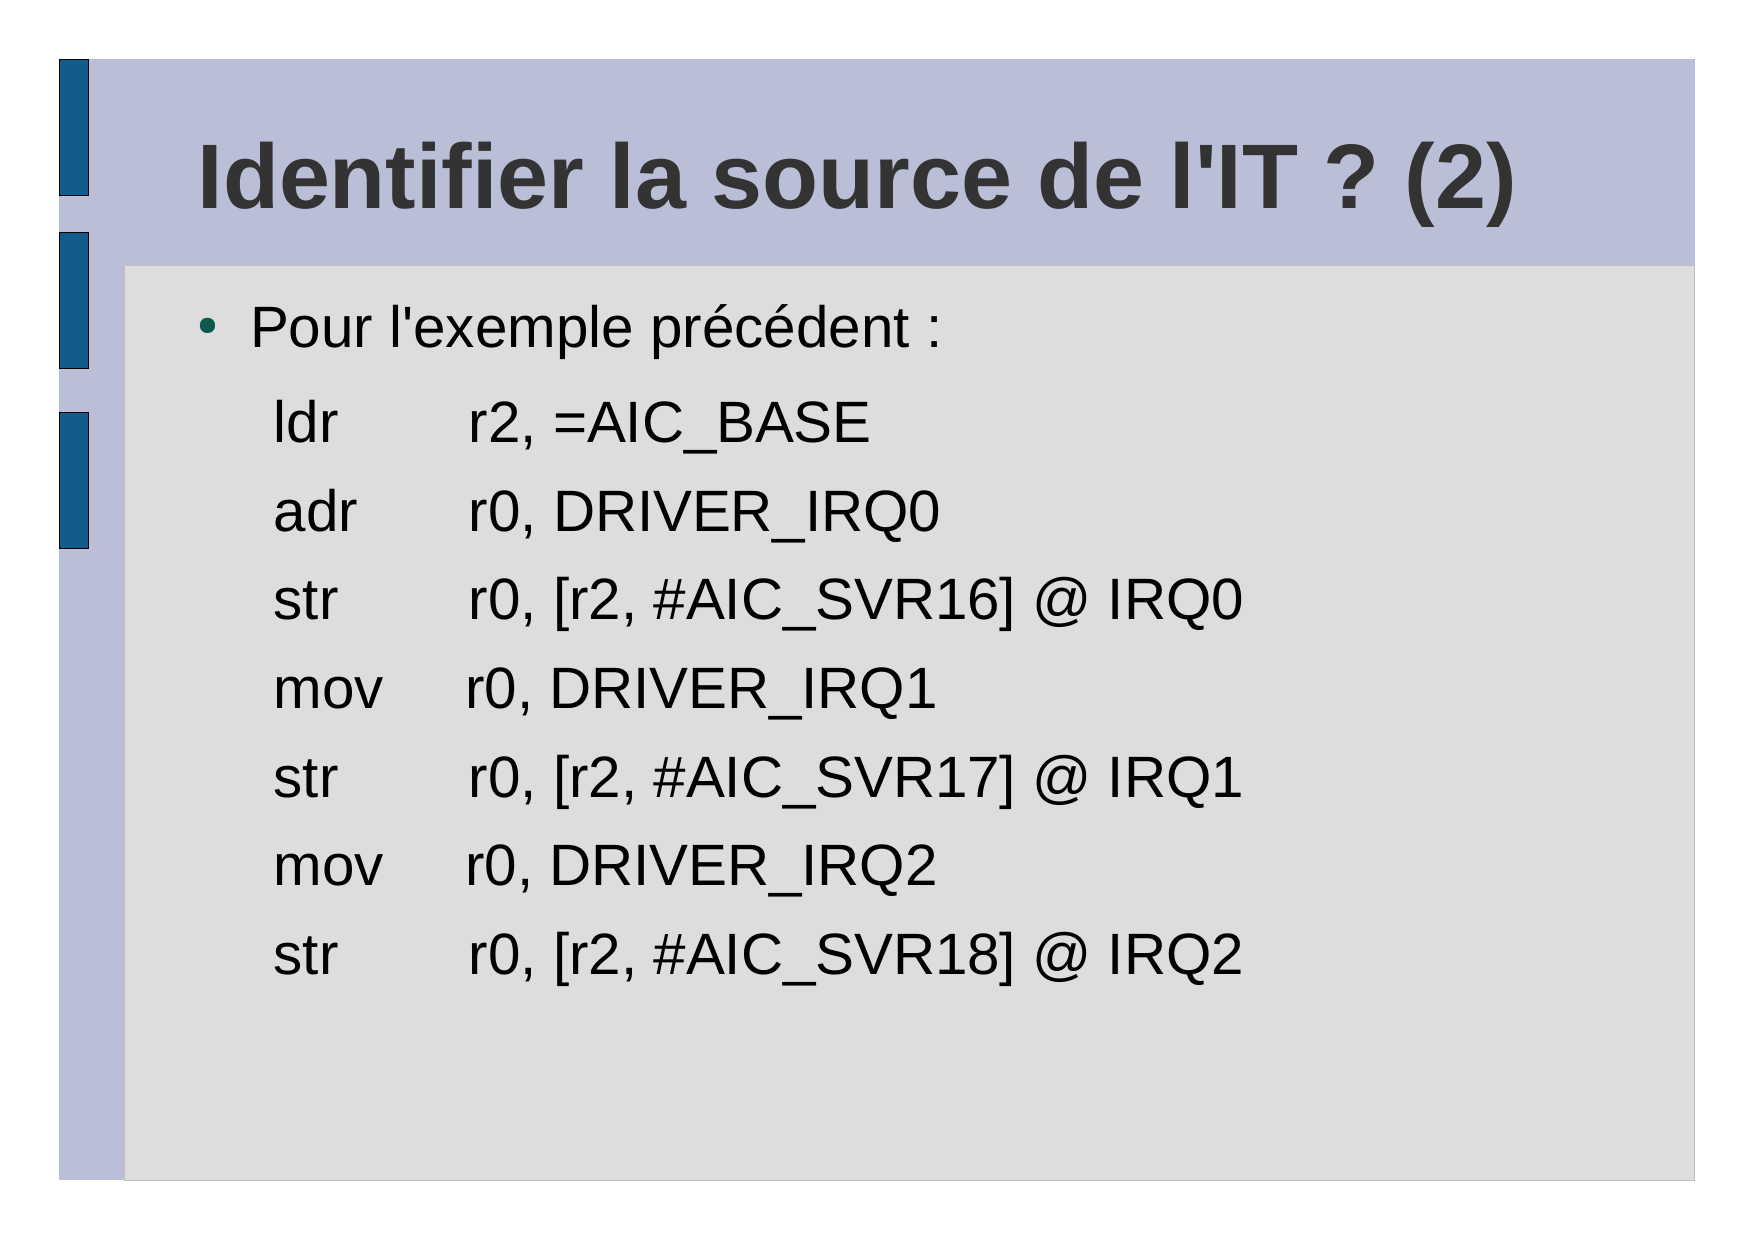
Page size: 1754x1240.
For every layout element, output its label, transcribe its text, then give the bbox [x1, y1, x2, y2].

list Pour l'exemple précédent : ldr r2, =AIC_BASE adr r0, DRIVER_IRQ0 str r0, [r2, #AIC_SVR16] @ IRQ0 mov r0, DRIVER_IRQ1 str r0, [r2, #AIC_SVR17] @ IRQ1 mov r0, DRIVER_IRQ2 str r0, [r2, #AIC_SVR18] @ IRQ2 [179, 295, 1684, 1093]
title Identifier la source de l'IT ? (2) [88, 74, 1654, 280]
